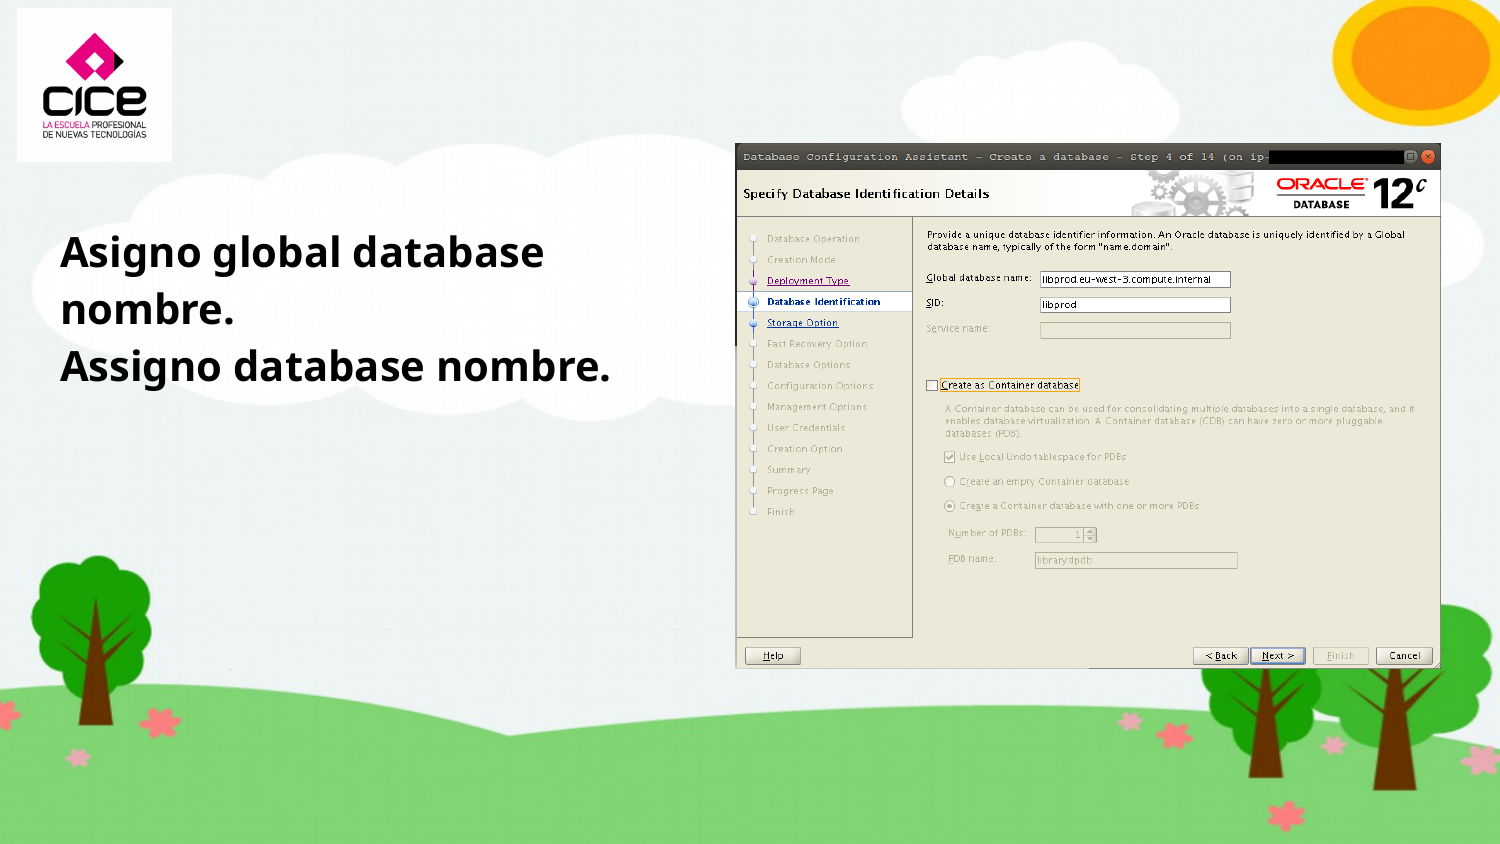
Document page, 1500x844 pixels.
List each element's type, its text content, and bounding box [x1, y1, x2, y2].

title Asigno global database nombre. Assigno database nombre. [60, 240, 691, 378]
picture [0, 0, 1500, 844]
